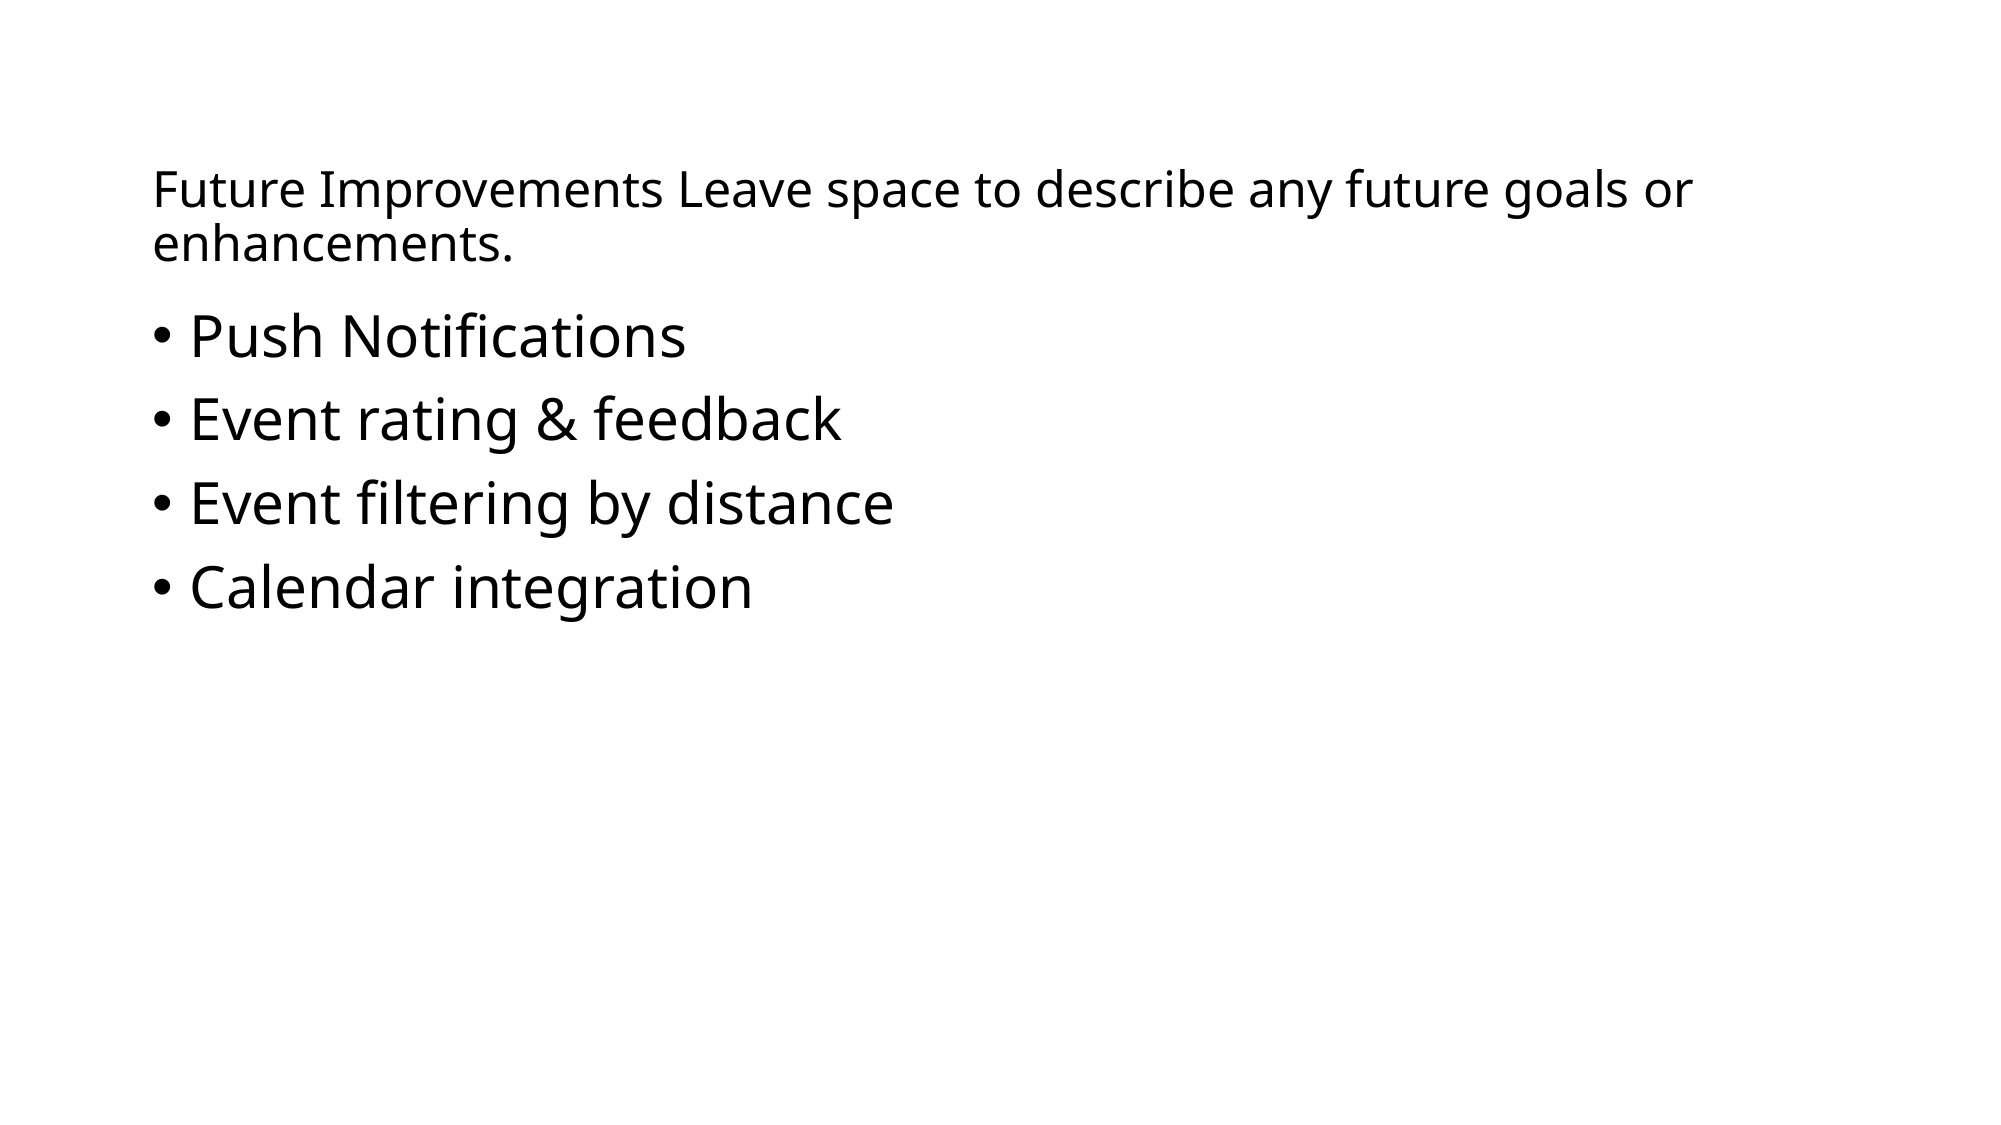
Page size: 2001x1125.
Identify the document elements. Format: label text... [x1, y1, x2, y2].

list Push Notifications Event rating & feedback Event filtering by distance Calendar integration [137, 299, 1863, 1014]
title Future Improvements Leave space to describe any future goals or enhancements. [137, 156, 1863, 280]
